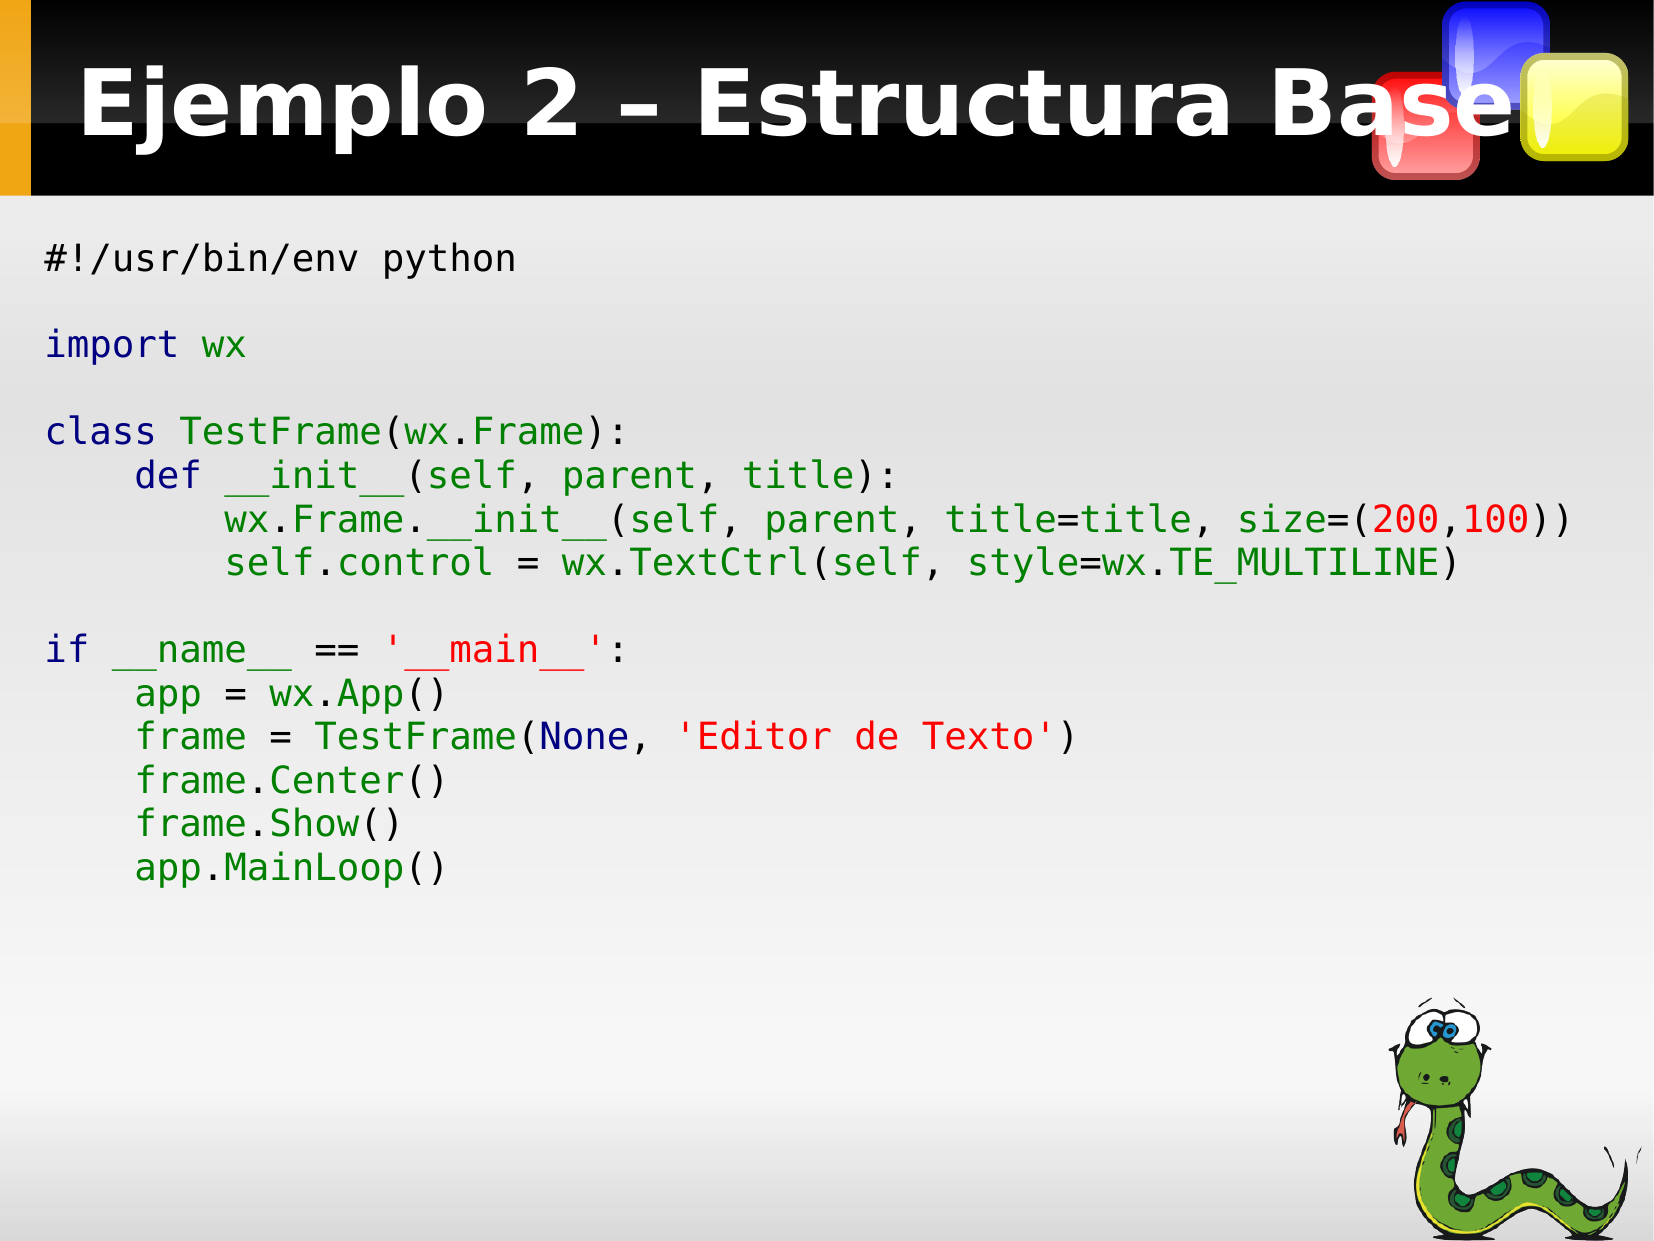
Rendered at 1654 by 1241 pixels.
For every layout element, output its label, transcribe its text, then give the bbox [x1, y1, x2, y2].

picture [0, 0, 1654, 1241]
text_box #!/usr/bin/env python import wx class TestFrame(wx.Frame): def __init__(self, parent, title): wx.Frame.__init__(self, parent, title=title, size=(200,100)) self.control = wx.TextCtrl(self, style=wx.TE_MULTILINE) if __name__ == '__main__': app = wx.App() frame = TestFrame(None, 'Editor de Texto') frame.Center() frame.Show() app.MainLoop() [44, 236, 1610, 1196]
title Ejemplo 2 – Estructura Base [76, 0, 1565, 208]
